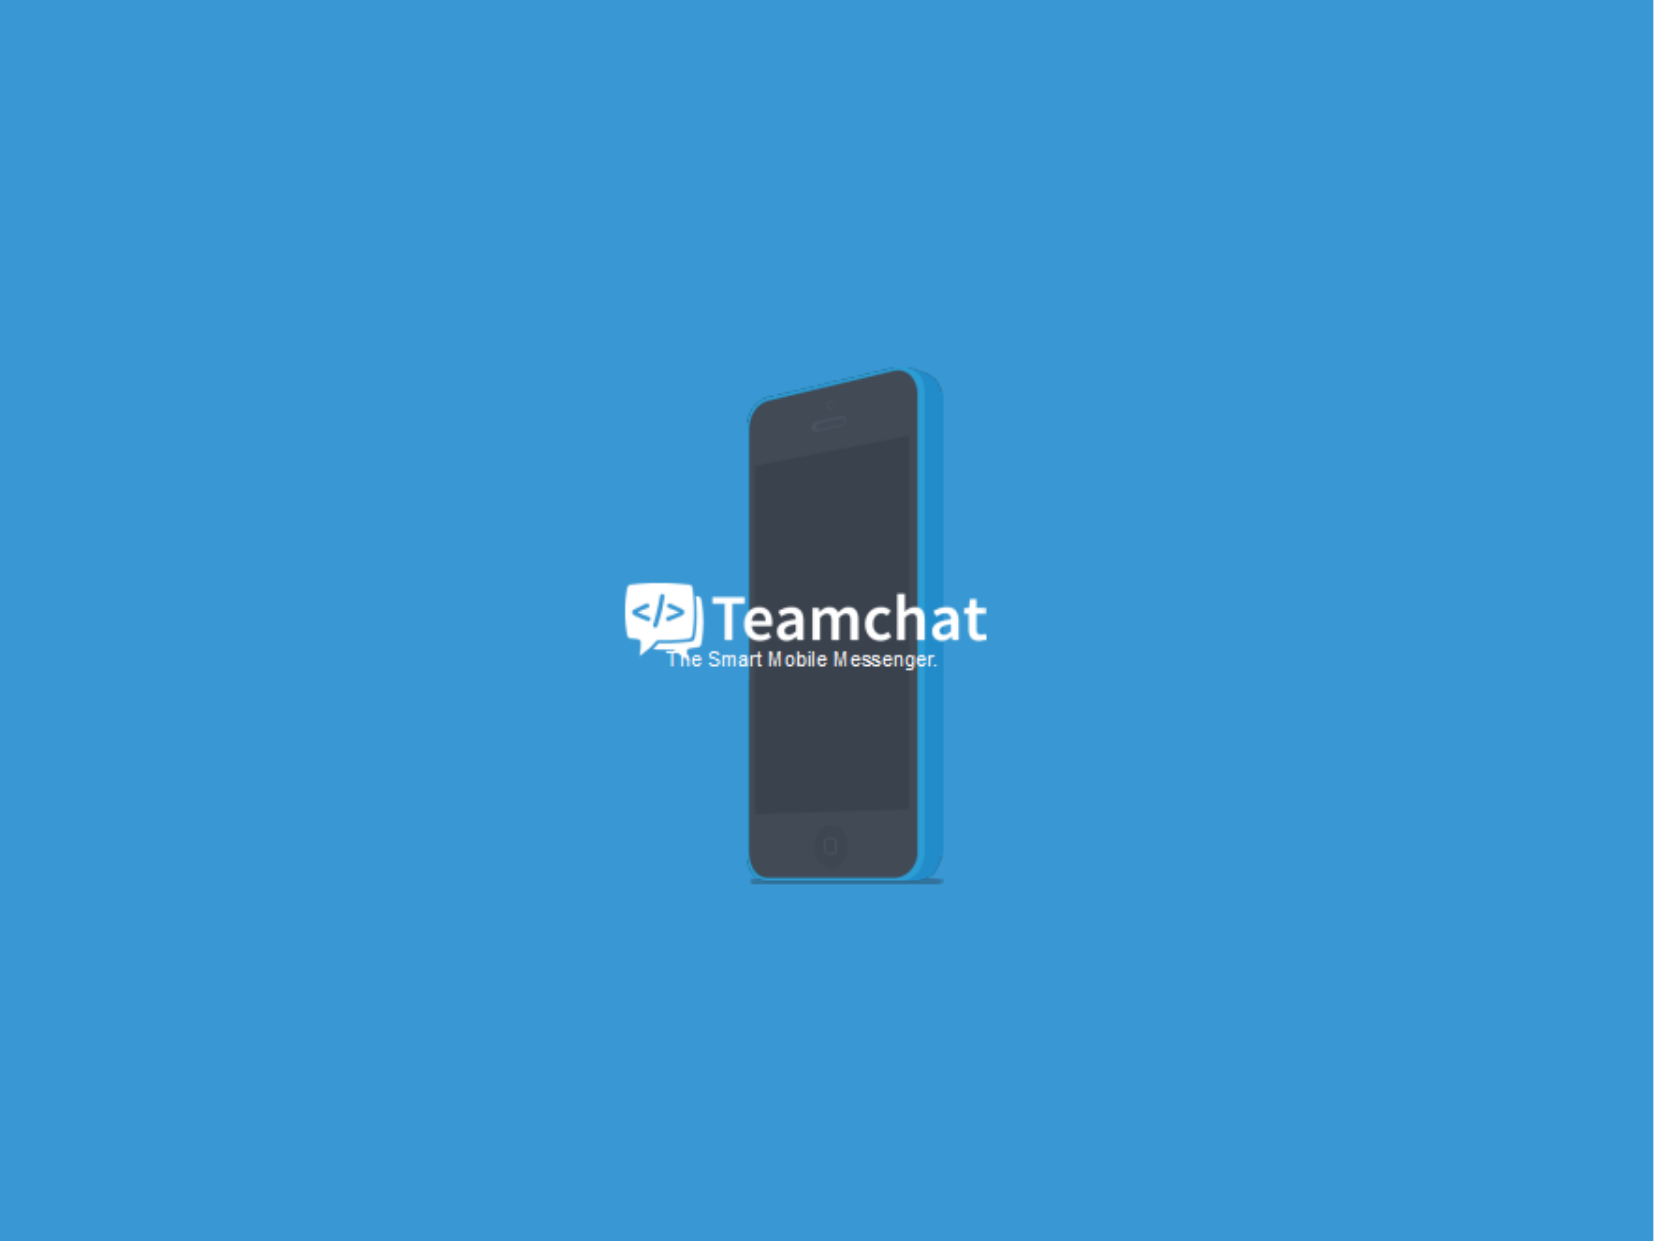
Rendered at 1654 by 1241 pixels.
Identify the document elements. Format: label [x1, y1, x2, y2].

text_box [0, 0, 1654, 1241]
picture [605, 288, 1030, 915]
